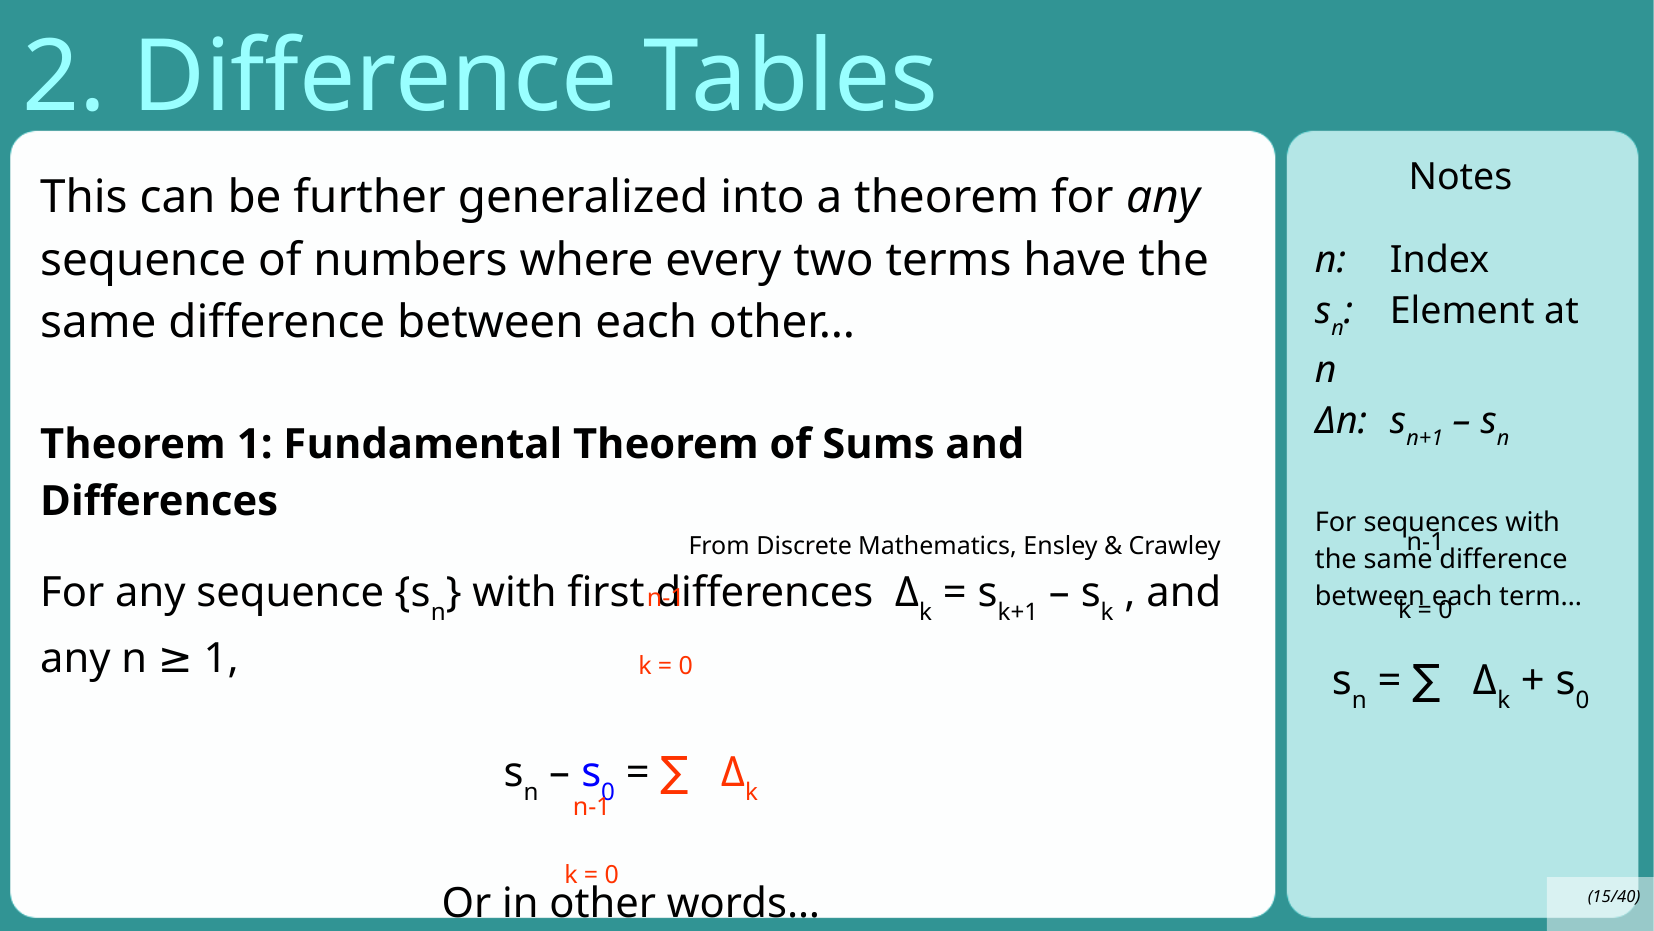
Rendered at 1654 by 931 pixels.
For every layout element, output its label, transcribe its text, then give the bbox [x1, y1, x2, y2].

text_box n-1 k = 0 [1381, 516, 1470, 615]
text_box n-1 k = 0 [548, 781, 636, 881]
text_box Notes [1290, 141, 1631, 661]
text_box This can be further generalized into a theorem for any sequence of numbers where every two terms have the same difference between each other… Theorem 1: Fundamental Theorem of Sums and Differences From Discrete Mathematics, Ensley & Crawley For any sequence {sn} with first differences Δk = sk+1 – sk , and any n ≥ 1, sn – s0 = ∑ Δk Or in other words… sn = ∑ Δk + s0 [40, 163, 1245, 894]
picture [0, 0, 1654, 931]
text_box n-1 k = 0 [622, 572, 710, 672]
text_box n: Index sn: Element at n Δn: sn+1 – sn For sequences with the same difference between each term… sn = ∑ Δk + s0 [1300, 225, 1622, 606]
text_box (<number>/40) [1546, 877, 1654, 931]
title 2. Difference Tables [22, 13, 1511, 130]
